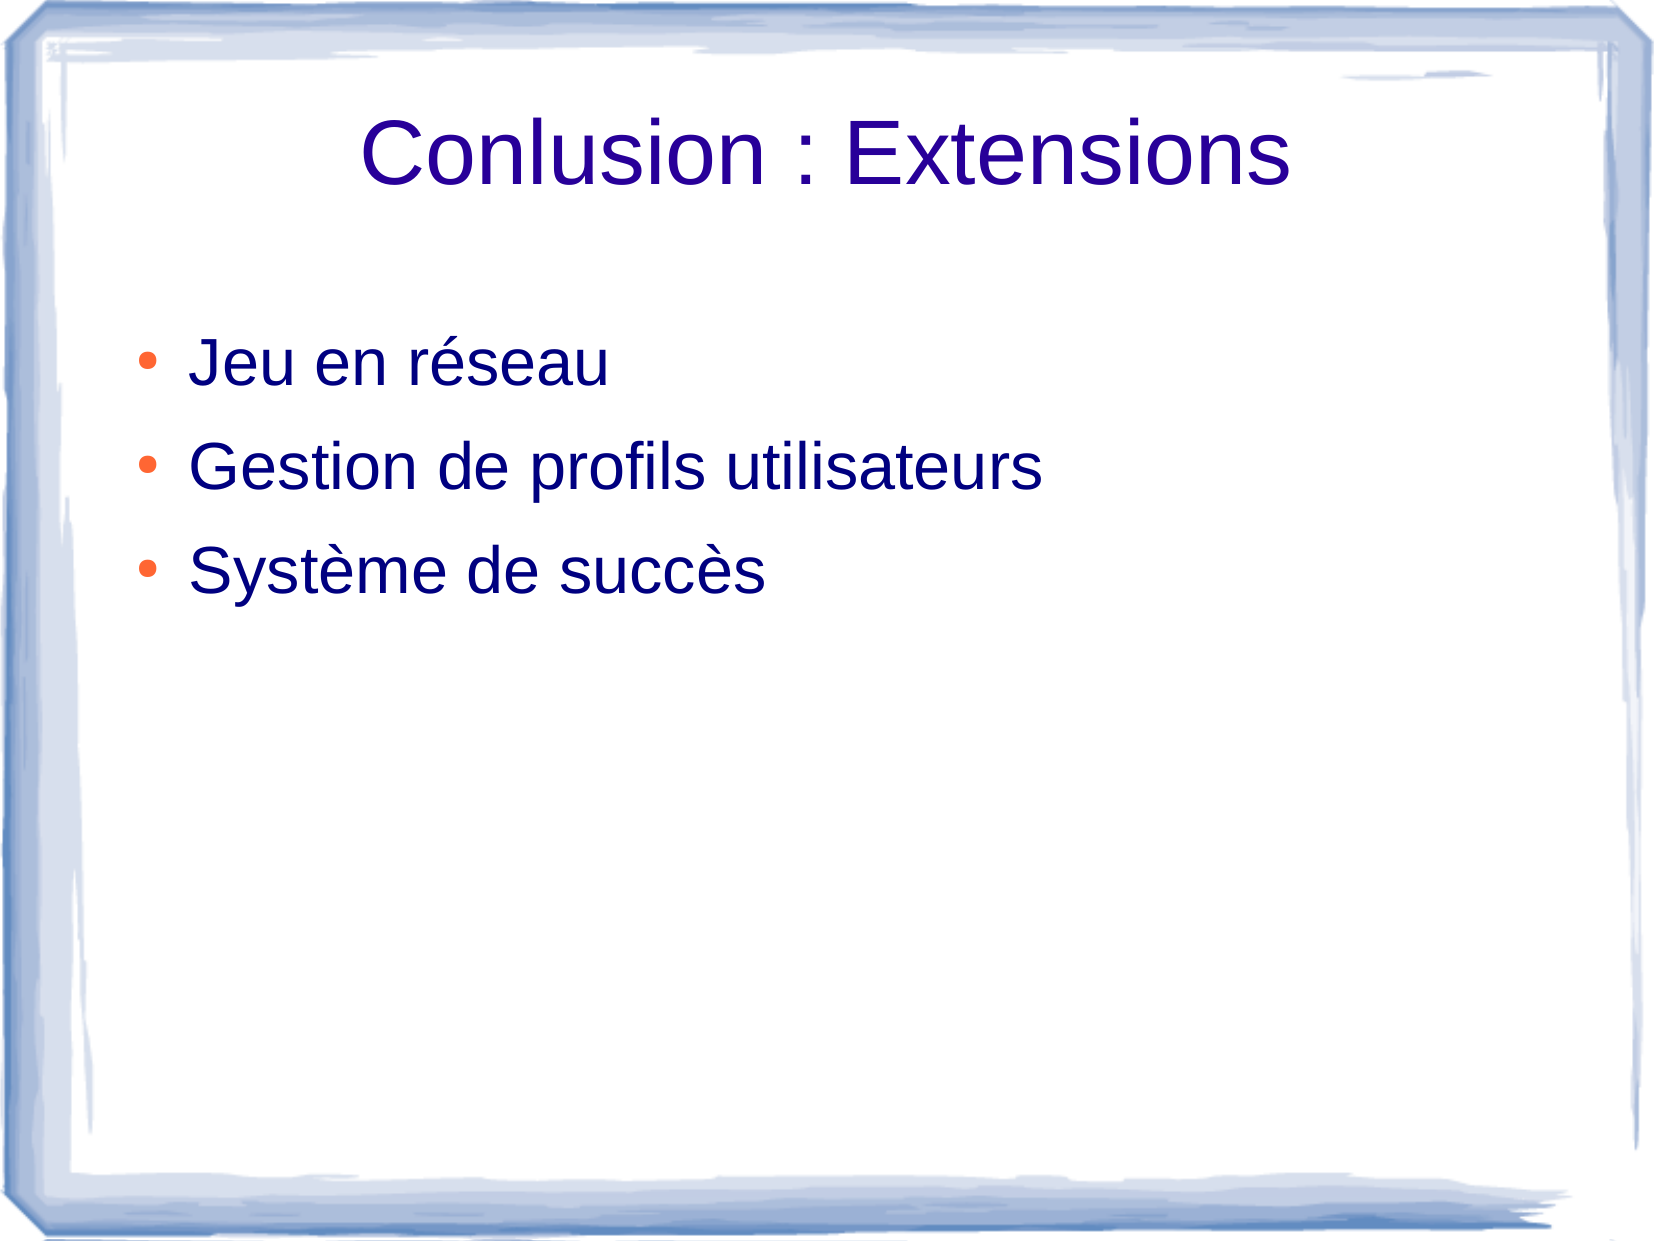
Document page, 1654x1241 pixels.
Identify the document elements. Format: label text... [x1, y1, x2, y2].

list Jeu en réseau Gestion de profils utilisateurs Système de succès [118, 324, 1571, 1030]
title Conlusion : Extensions [82, 49, 1571, 257]
picture [0, 0, 1654, 1241]
